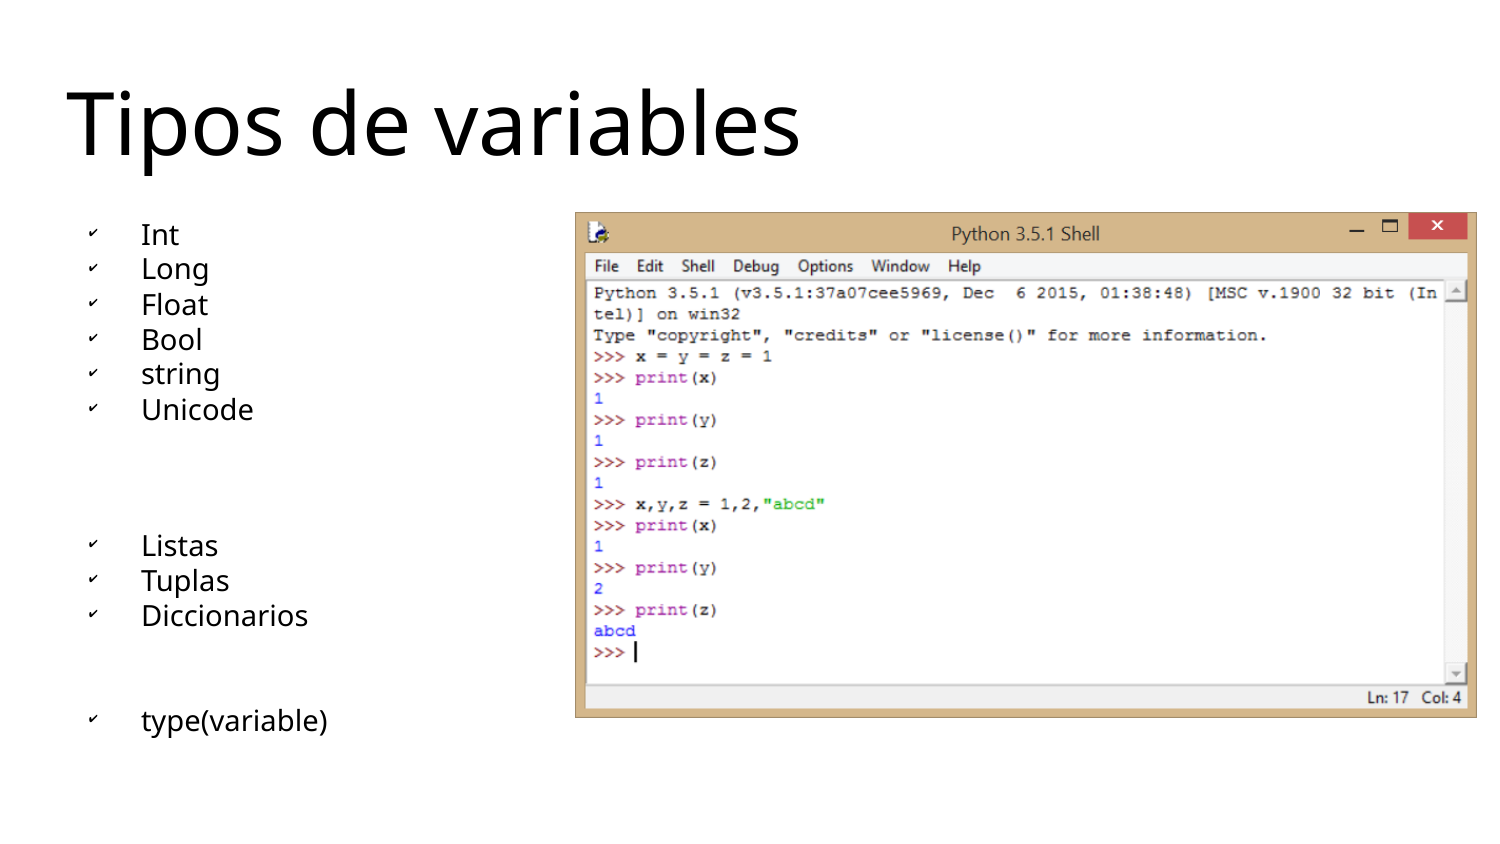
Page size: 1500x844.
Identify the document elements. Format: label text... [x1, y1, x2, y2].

title Tipos de variables [51, 51, 1449, 189]
list Int Long Float Bool string Unicode Listas Tuplas Diccionarios type(variable) [51, 200, 544, 752]
picture [575, 212, 1477, 718]
